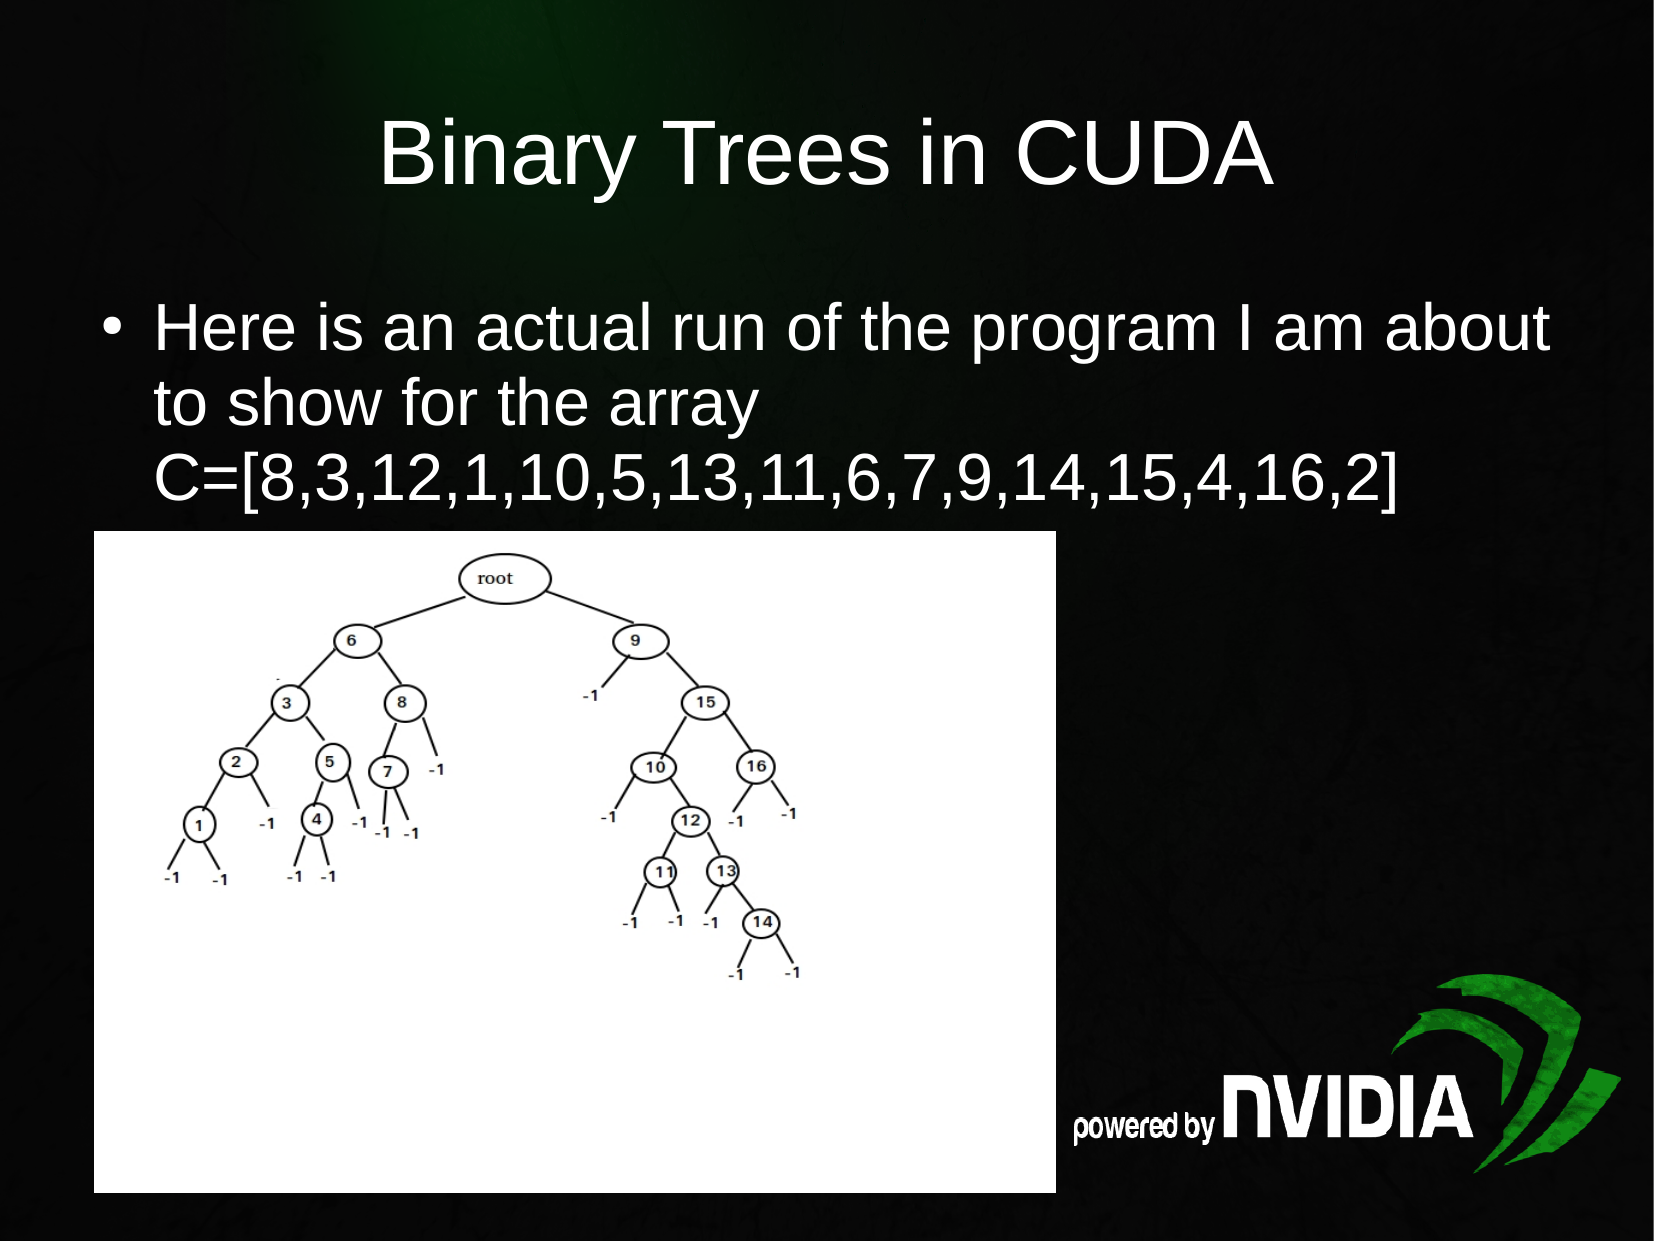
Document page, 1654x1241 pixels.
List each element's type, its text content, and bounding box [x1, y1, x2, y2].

list Here is an actual run of the program I am about to show for the array C=[8,3,12,1,10,5,13,11,6,7,9,14,15,4,16,2] [82, 290, 1571, 634]
title Binary Trees in CUDA [82, 49, 1571, 257]
picture [0, 0, 1654, 1241]
